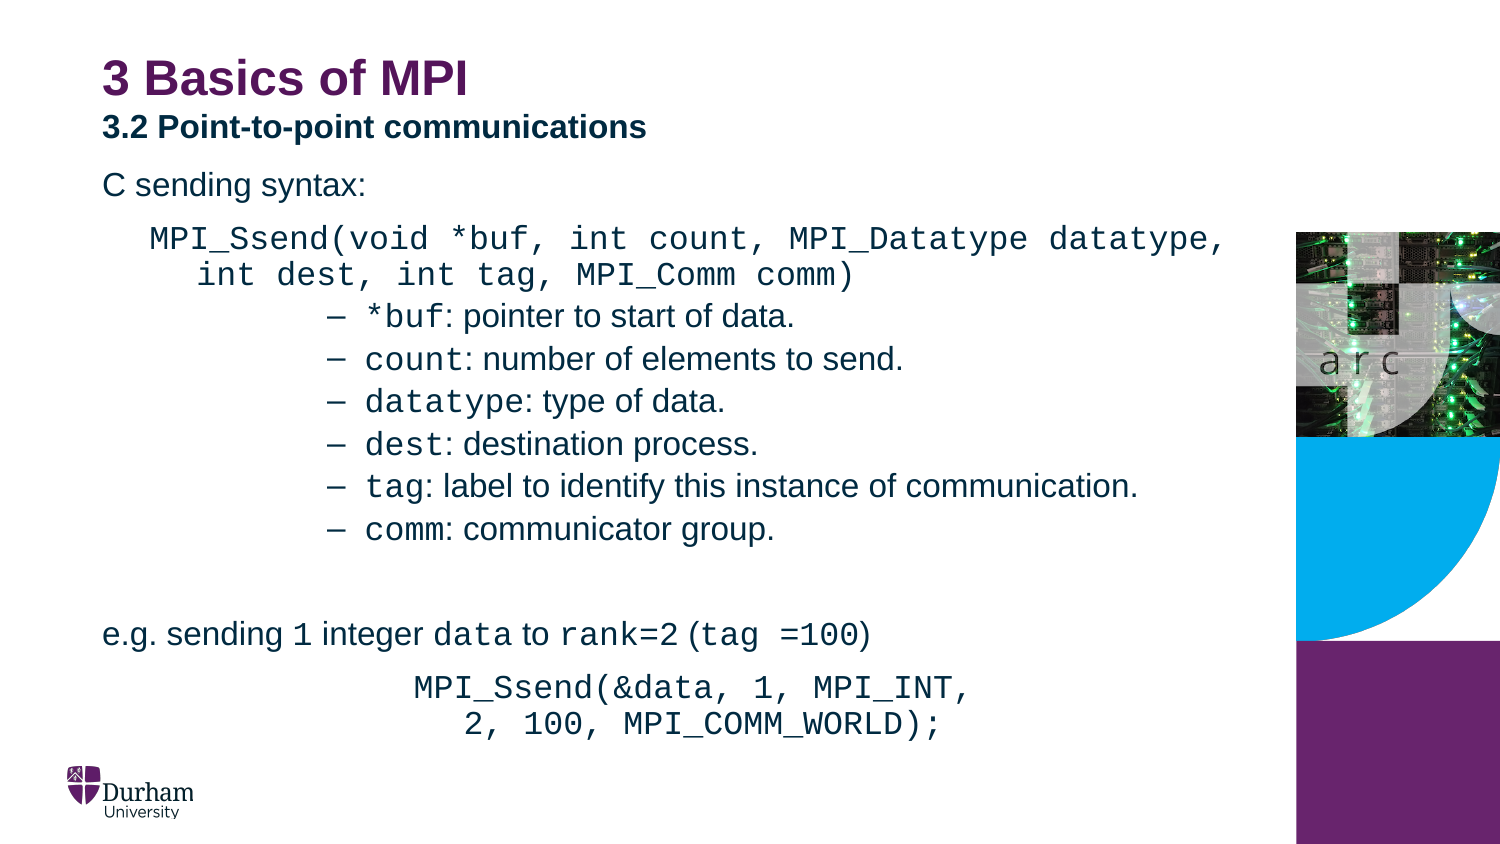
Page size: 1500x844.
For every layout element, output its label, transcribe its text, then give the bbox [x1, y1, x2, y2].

picture [67, 766, 193, 819]
picture [1296, 232, 1500, 436]
list C sending syntax: MPI_Ssend(void *buf, int count, MPI_Datatype datatype, int dest, int tag, MPI_Comm comm) *buf: pointer to start of data. count: number of elements to send. datatype: type of data. dest: destination process. tag: label to identify this instance of communication. comm: communicator group. e.g. sending 1 integer data to rank=2 (tag =100) MPI_Ssend(&data, 1, MPI_INT, 2, 100, MPI_COMM_WORLD); [101, 167, 1258, 753]
text_box [1296, 640, 1500, 844]
title 3 Basics of MPI 3.2 Point-to-point communications [101, 45, 1399, 187]
picture [1332, 467, 1500, 640]
